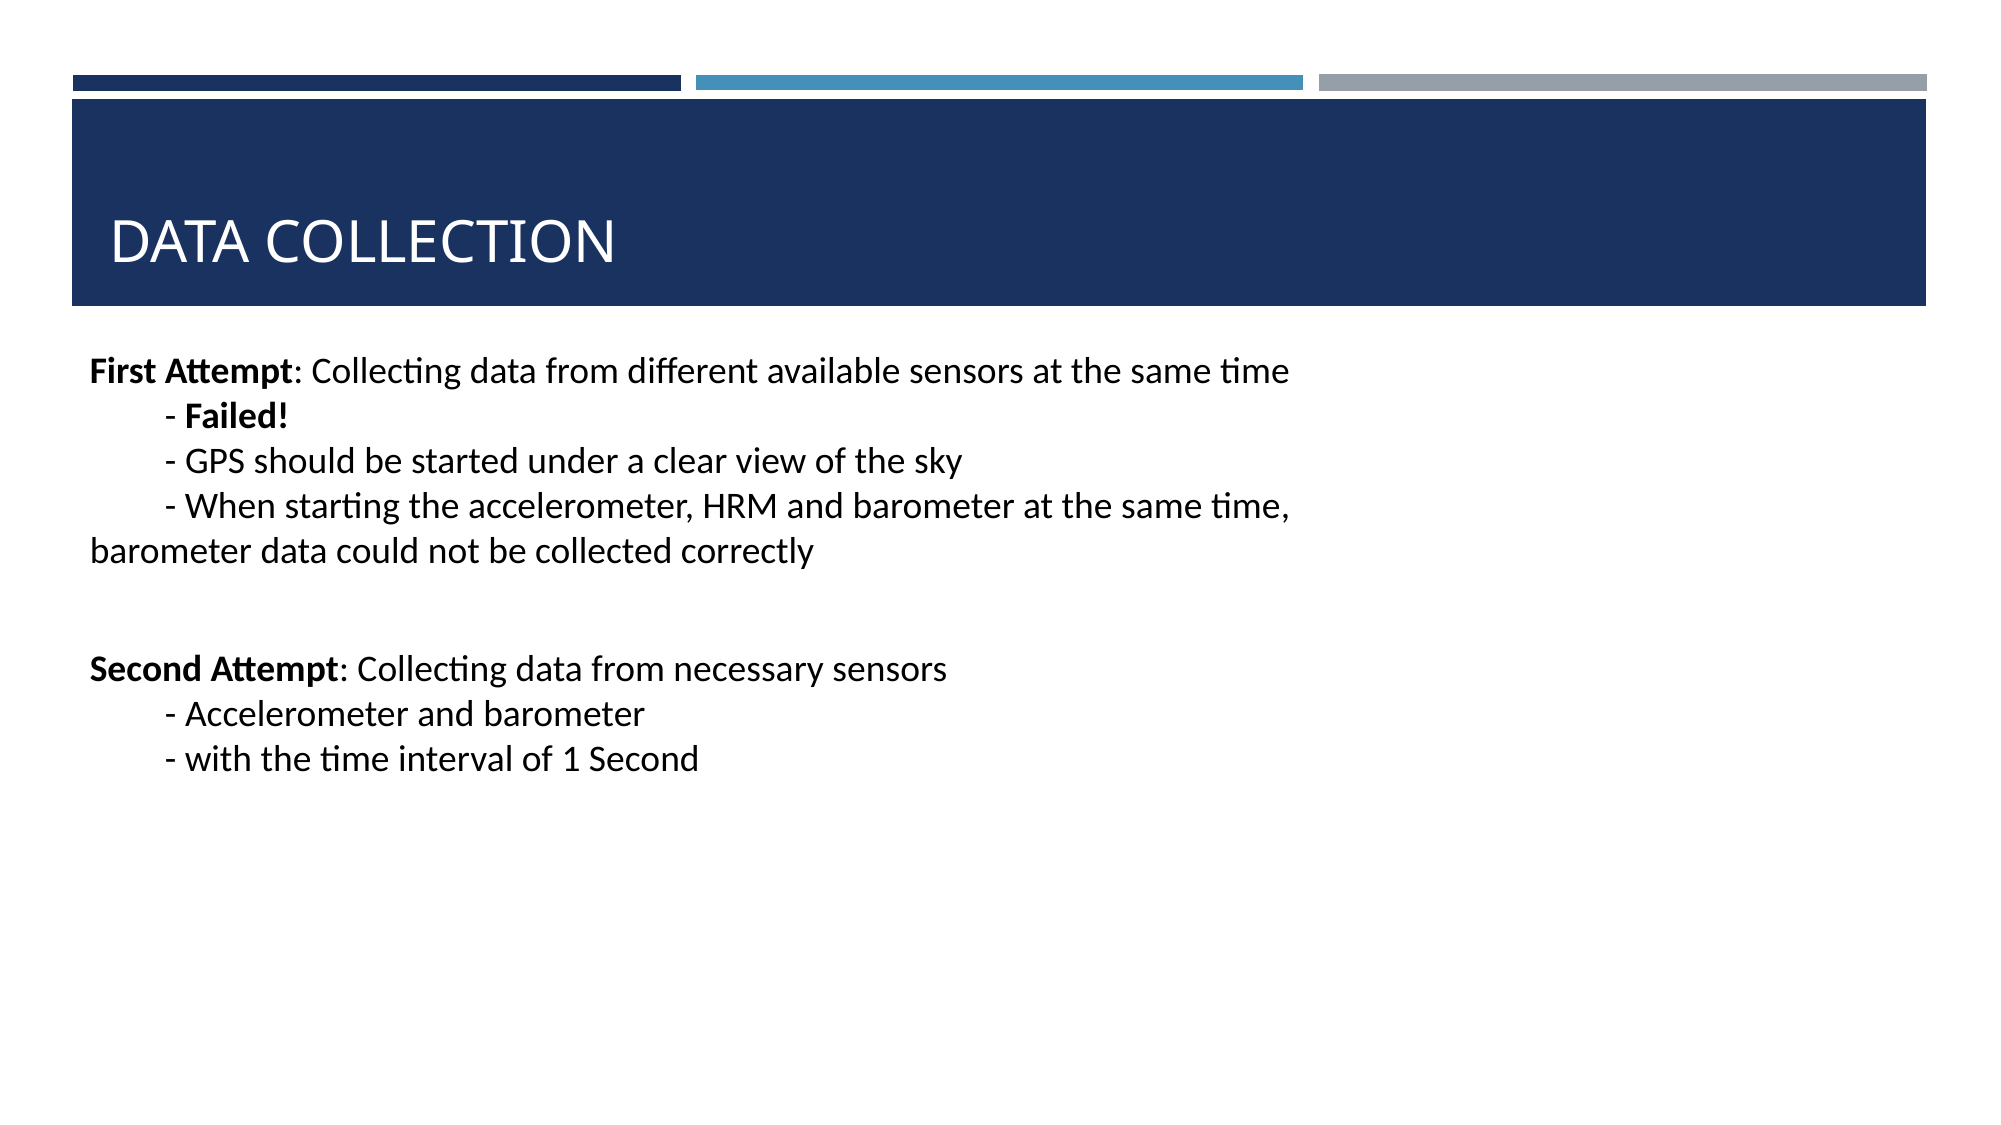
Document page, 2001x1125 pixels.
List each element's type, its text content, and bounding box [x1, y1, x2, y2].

text_box Second Attempt: Collecting data from necessary sensors - Accelerometer and barometer - with the time interval of 1 Second [74, 636, 986, 789]
title Data Collection [94, 119, 1904, 282]
text_box First Attempt: Collecting data from different available sensors at the same time - Failed! - GPS should be started under a clear view of the sky - When starting the accelerometer, HRM and barometer at the same time, barometer data could not be collected correctly [74, 338, 1475, 581]
